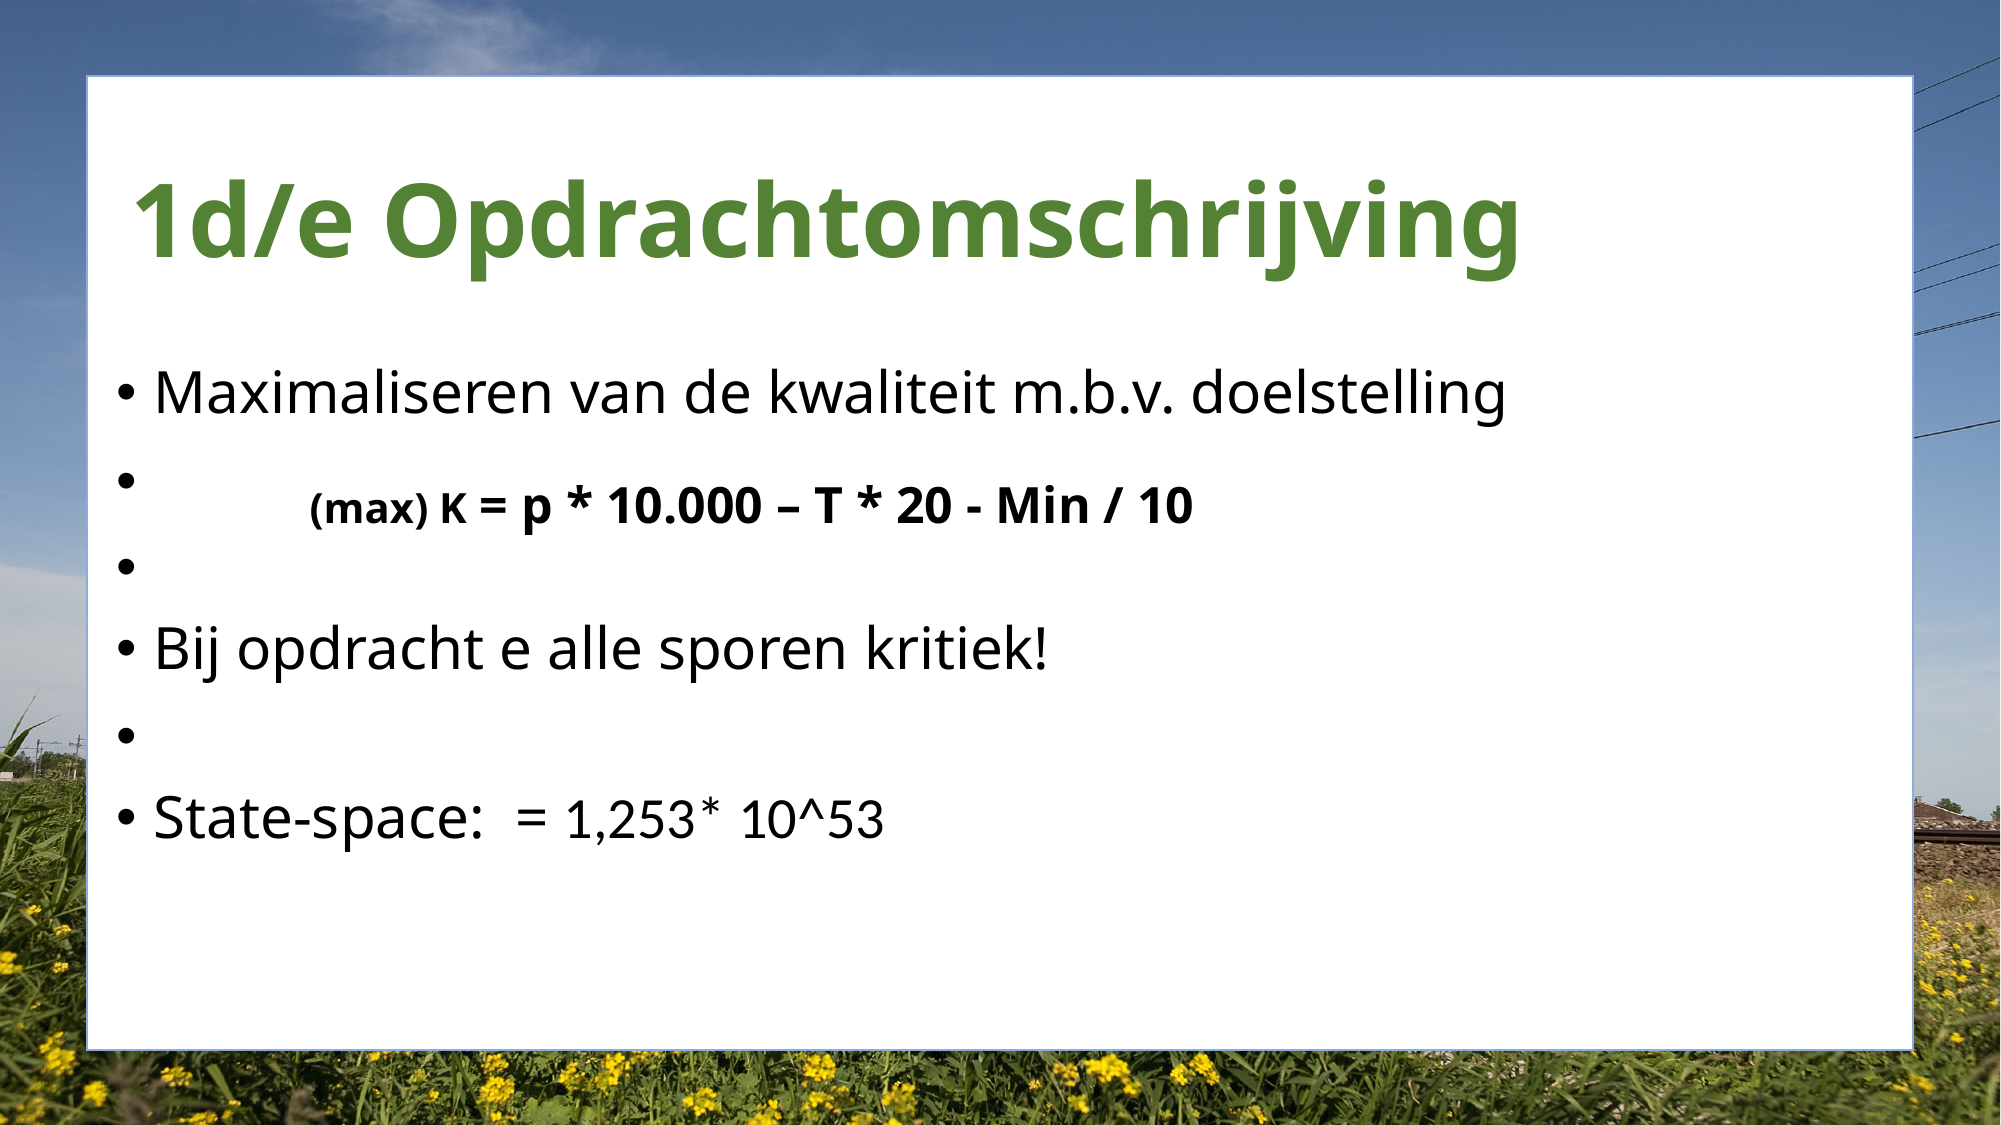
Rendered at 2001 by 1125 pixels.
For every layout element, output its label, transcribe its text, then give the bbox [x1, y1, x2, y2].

text_box (max) K = p * 10.000 – T * 20 - Min / 10 [294, 466, 1583, 542]
list Maximaliseren van de kwaliteit m.b.v. doelstelling Bij opdracht e alle sporen kritiek! State-space: = 1,253* 10^53 [101, 356, 1899, 1010]
text_box [87, 76, 1913, 1050]
title 1d/e Opdrachtomschrijving [115, 115, 1841, 334]
